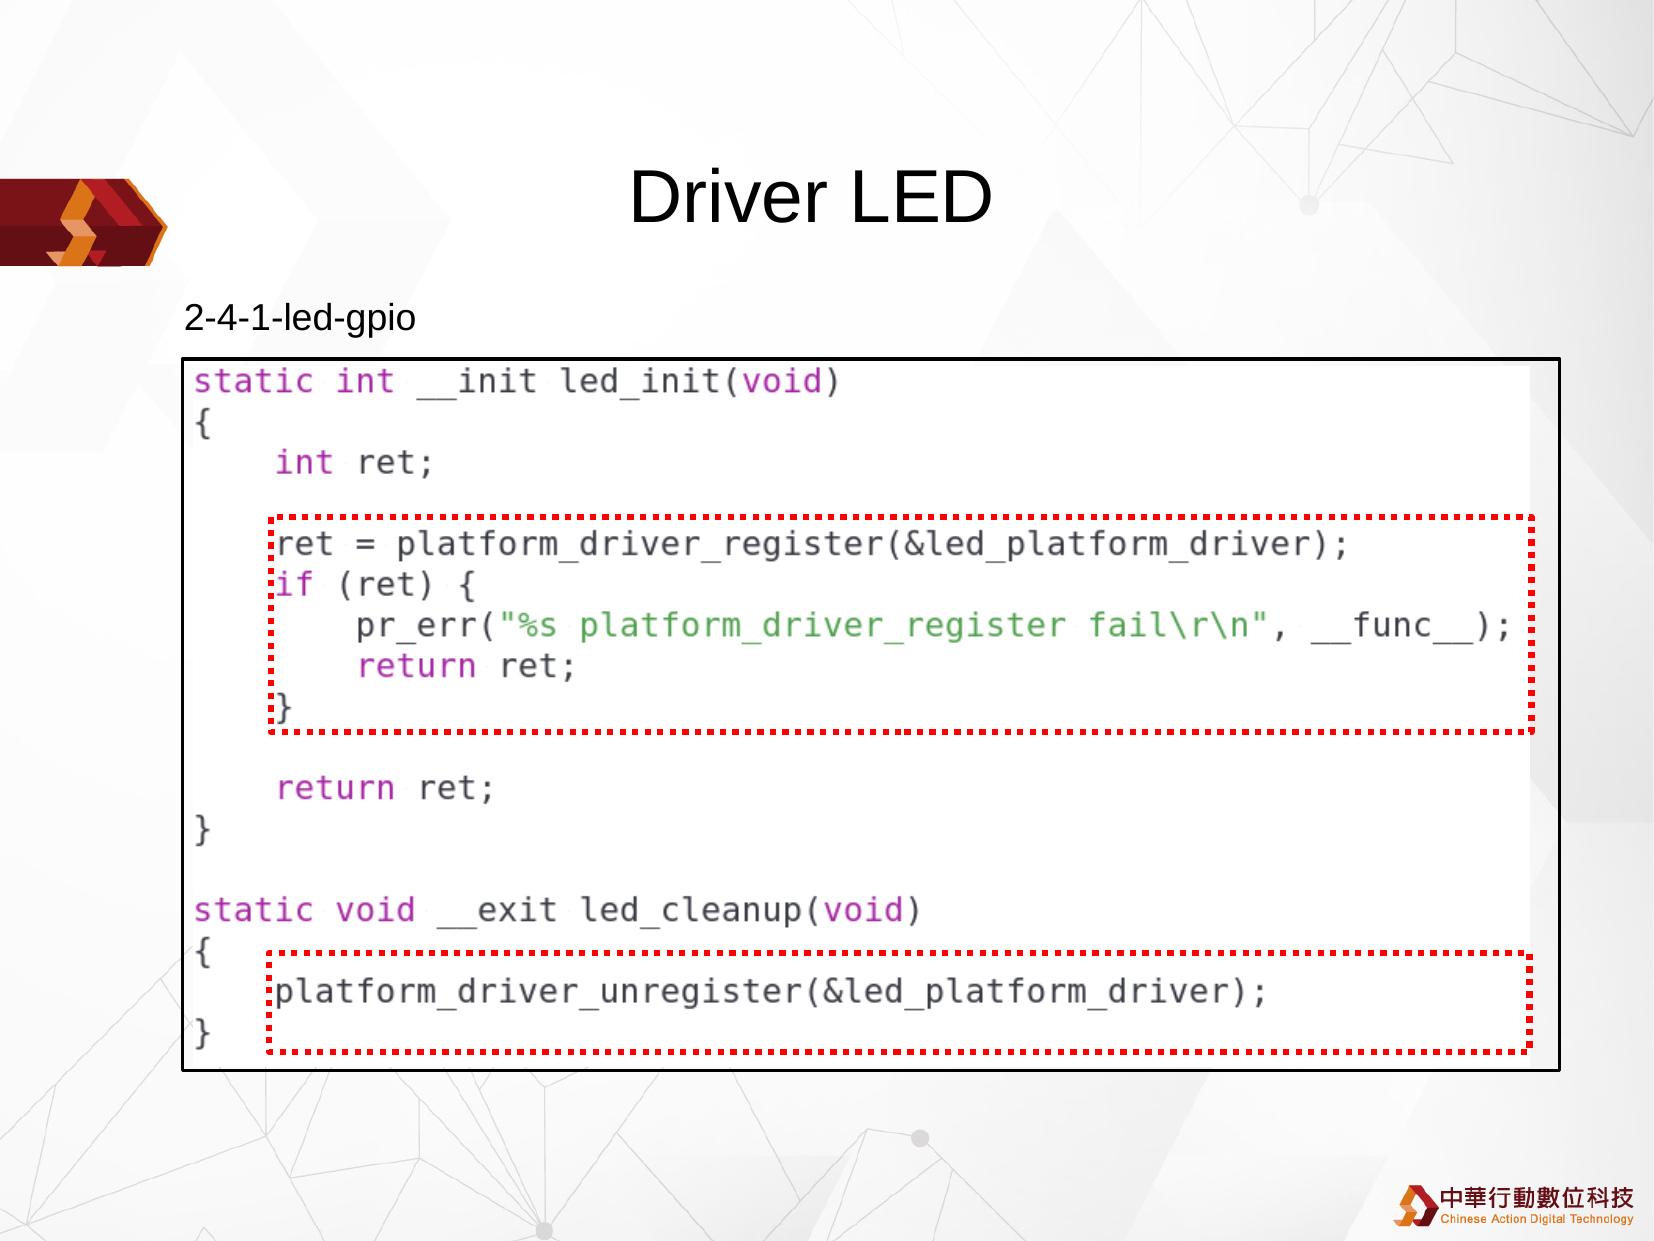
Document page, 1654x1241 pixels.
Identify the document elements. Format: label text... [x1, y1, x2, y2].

title Driver LED [118, 112, 1506, 281]
text_box 2-4-1-led-gpio [169, 289, 439, 347]
picture [0, 0, 1654, 1241]
